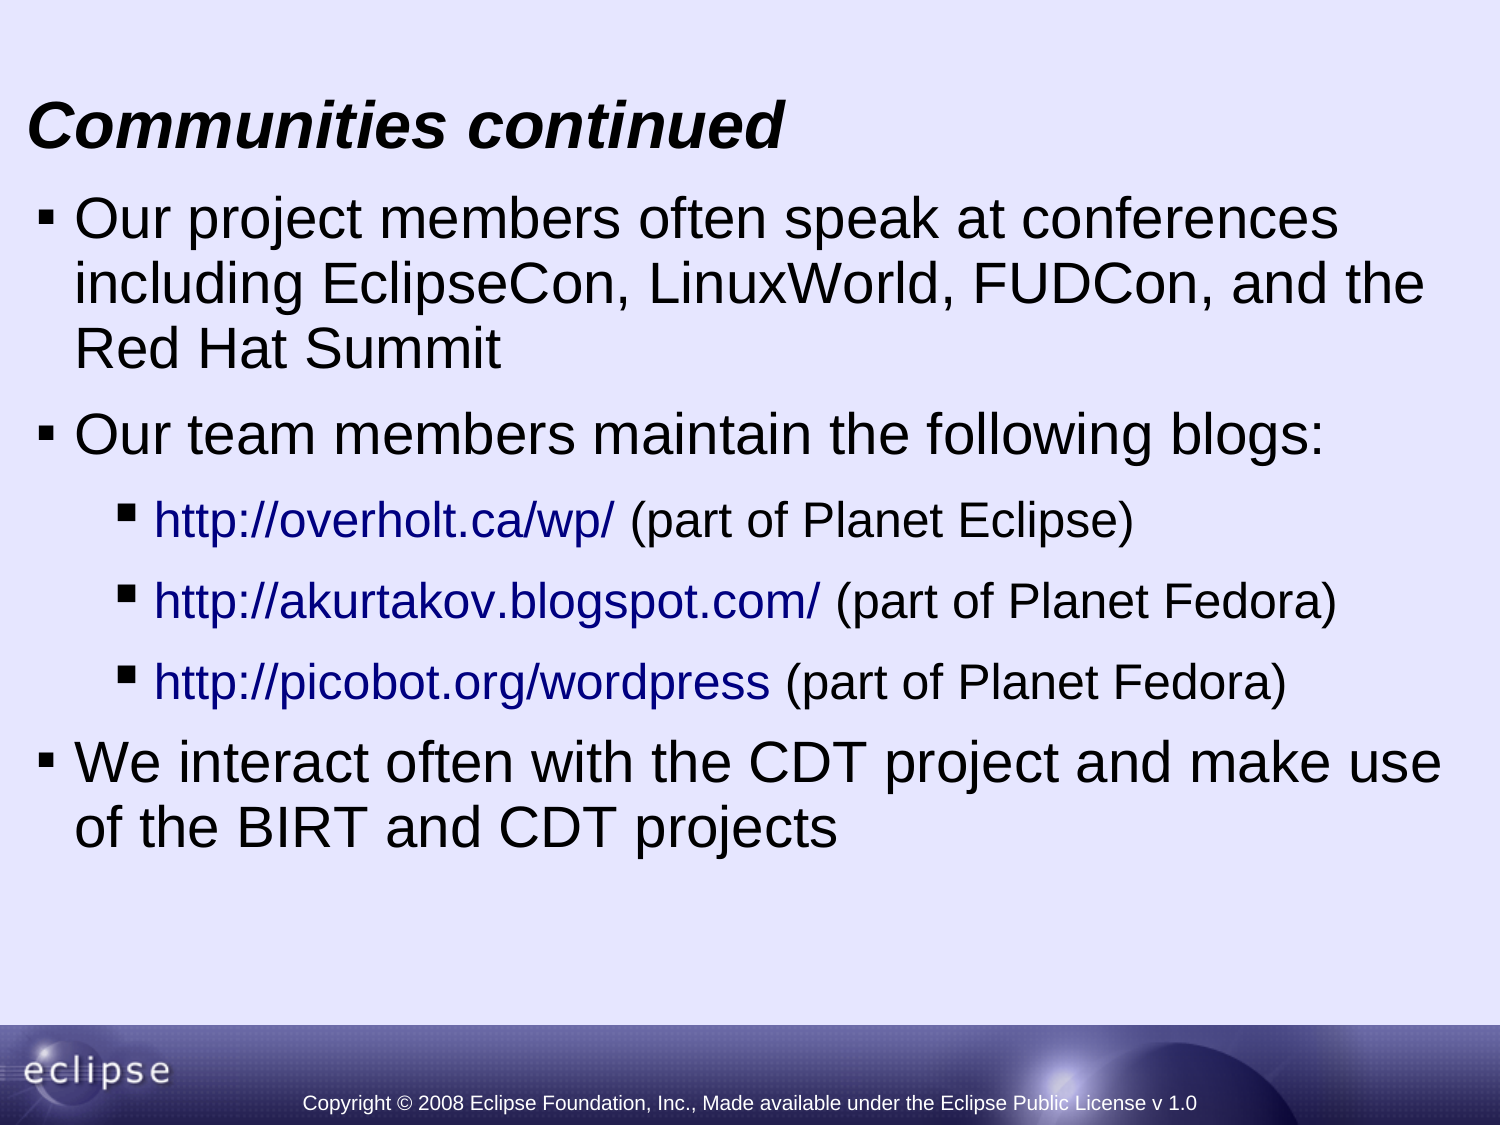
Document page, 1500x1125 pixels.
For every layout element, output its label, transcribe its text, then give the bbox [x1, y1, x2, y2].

title Communities continued [26, 84, 1474, 172]
list Our project members often speak at conferences including EclipseCon, LinuxWorld, FUDCon, and the Red Hat Summit Our team members maintain the following blogs: http://overholt.ca/wp/ (part of Planet Eclipse) http://akurtakov.blogspot.com/ (part of Planet Fedora) http://picobot.org/wordpress (part of Planet Fedora) We interact often with the CDT project and make use of the BIRT and CDT projects [36, 185, 1462, 1019]
picture [0, 1025, 1500, 1125]
